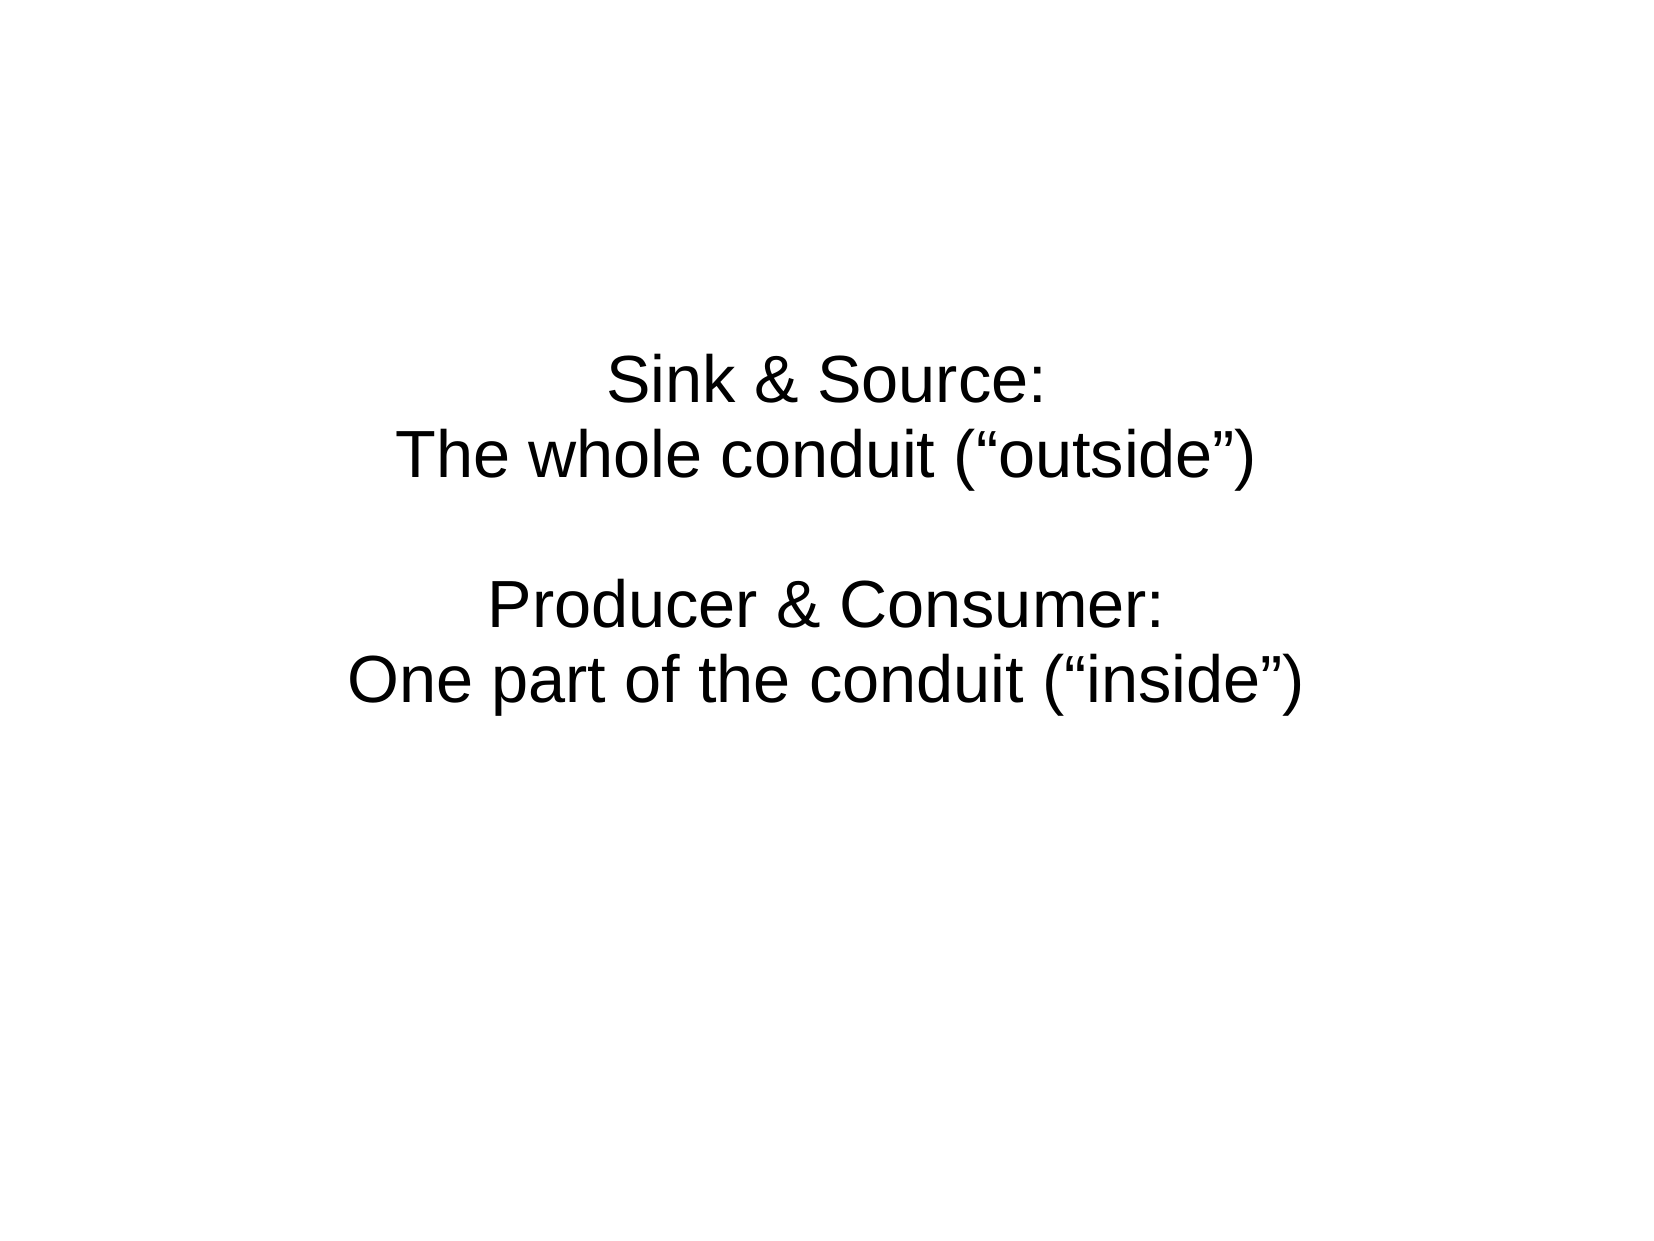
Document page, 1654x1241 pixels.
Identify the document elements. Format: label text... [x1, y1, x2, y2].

subtitle Sink & Source: The whole conduit (“outside”) Producer & Consumer: One part of the conduit (“inside”) [82, 49, 1571, 1010]
